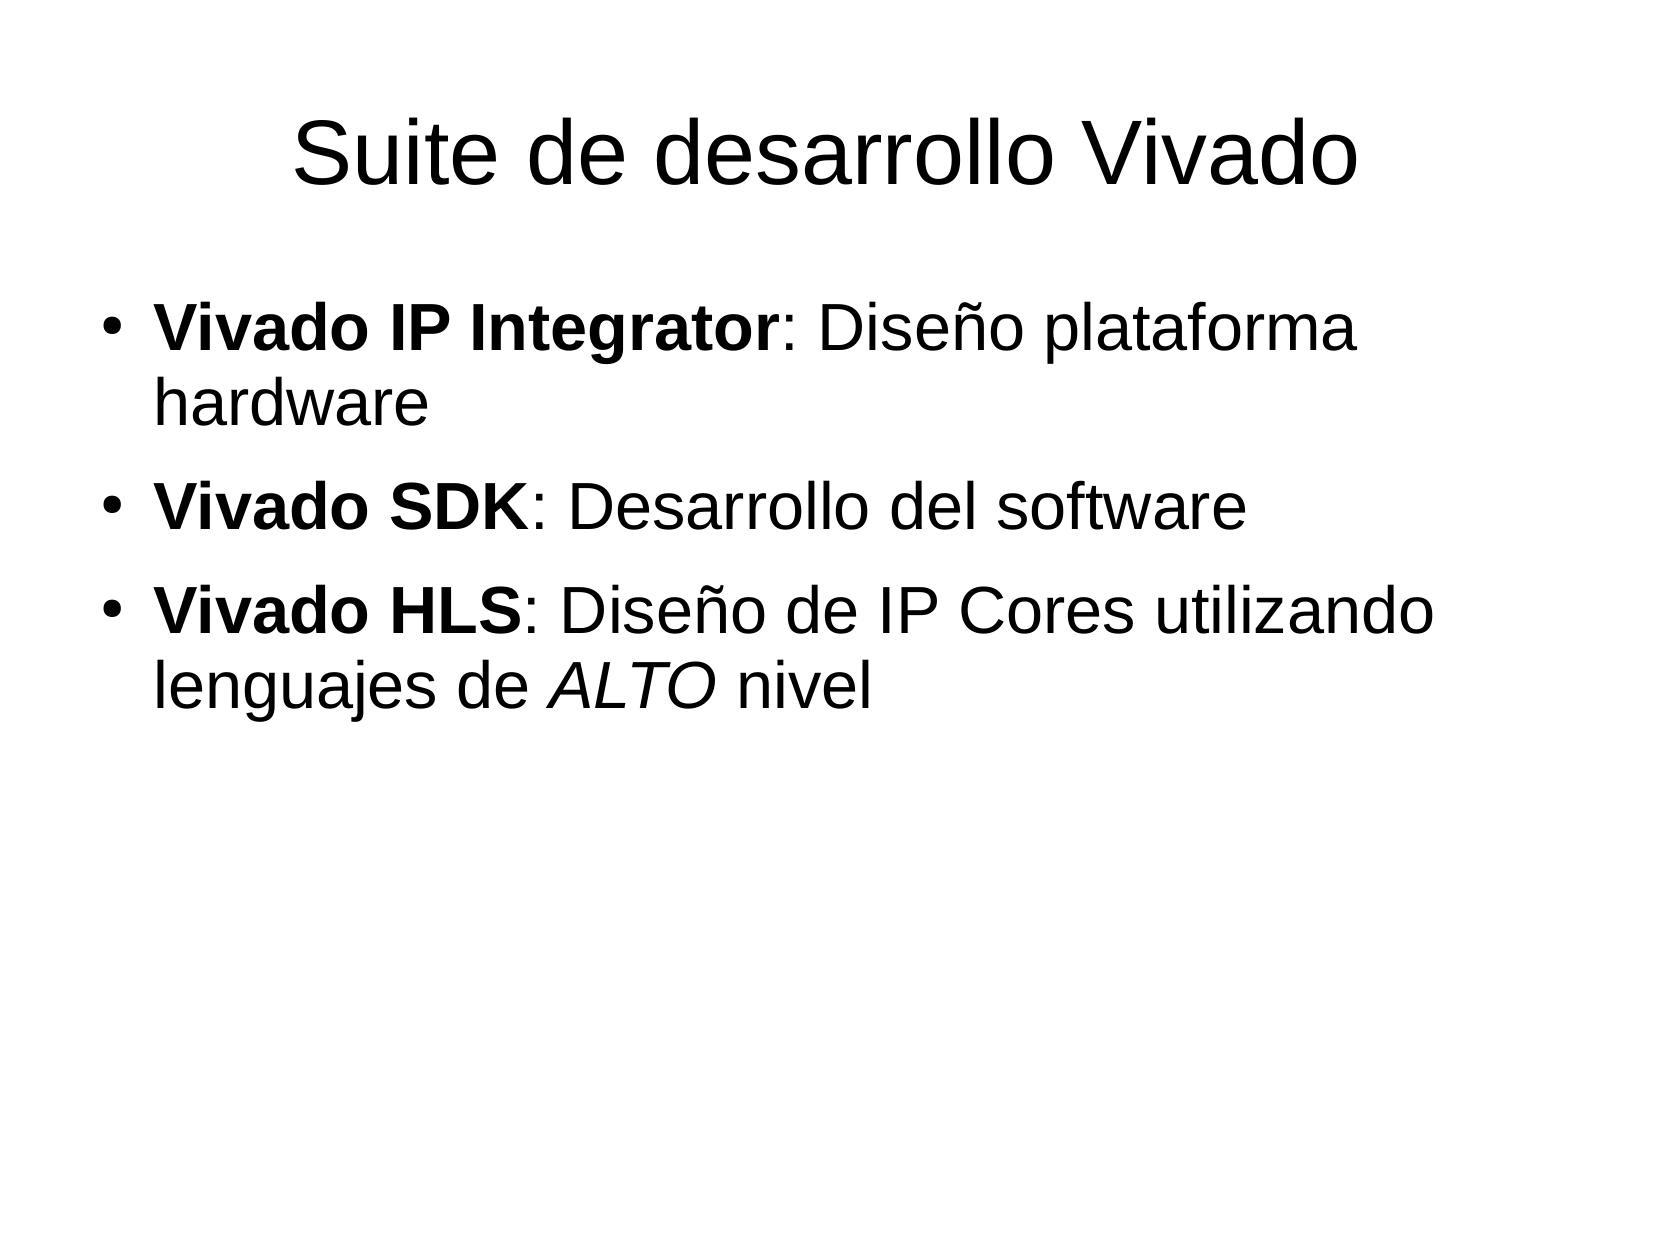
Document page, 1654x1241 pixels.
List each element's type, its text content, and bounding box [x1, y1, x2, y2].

list Vivado IP Integrator: Diseño plataforma hardware Vivado SDK: Desarrollo del software Vivado HLS: Diseño de IP Cores utilizando lenguajes de ALTO nivel [82, 290, 1571, 1010]
title Suite de desarrollo Vivado [82, 49, 1571, 257]
